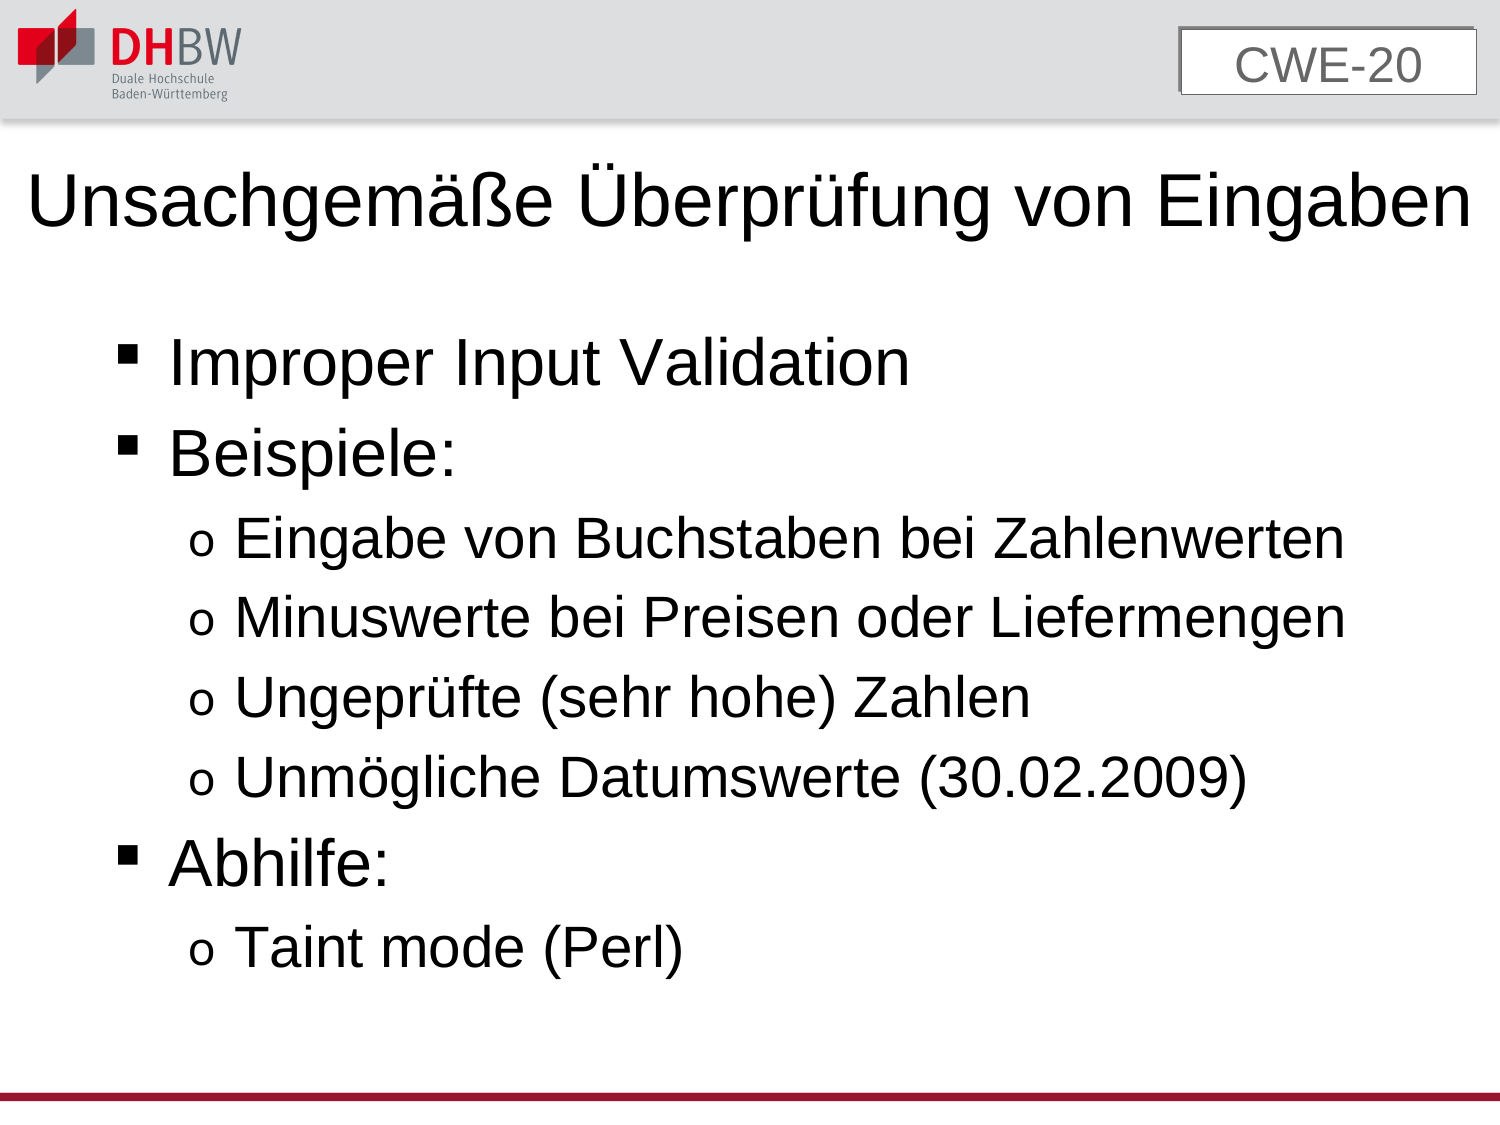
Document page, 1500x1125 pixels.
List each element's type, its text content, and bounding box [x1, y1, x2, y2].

picture [0, 0, 1500, 134]
picture [0, 266, 1500, 1121]
text_box CWE-20 [1181, 29, 1477, 95]
list Improper Input Validation Beispiele: Eingabe von Buchstaben bei Zahlenwerten Minuswerte bei Preisen oder Liefermengen Ungeprüfte (sehr hohe) Zahlen Unmögliche Datumswerte (30.02.2009) Abhilfe: Taint mode (Perl) [112, 324, 1388, 1036]
title Unsachgemäße Überprüfung von Eingaben [0, 134, 1500, 266]
